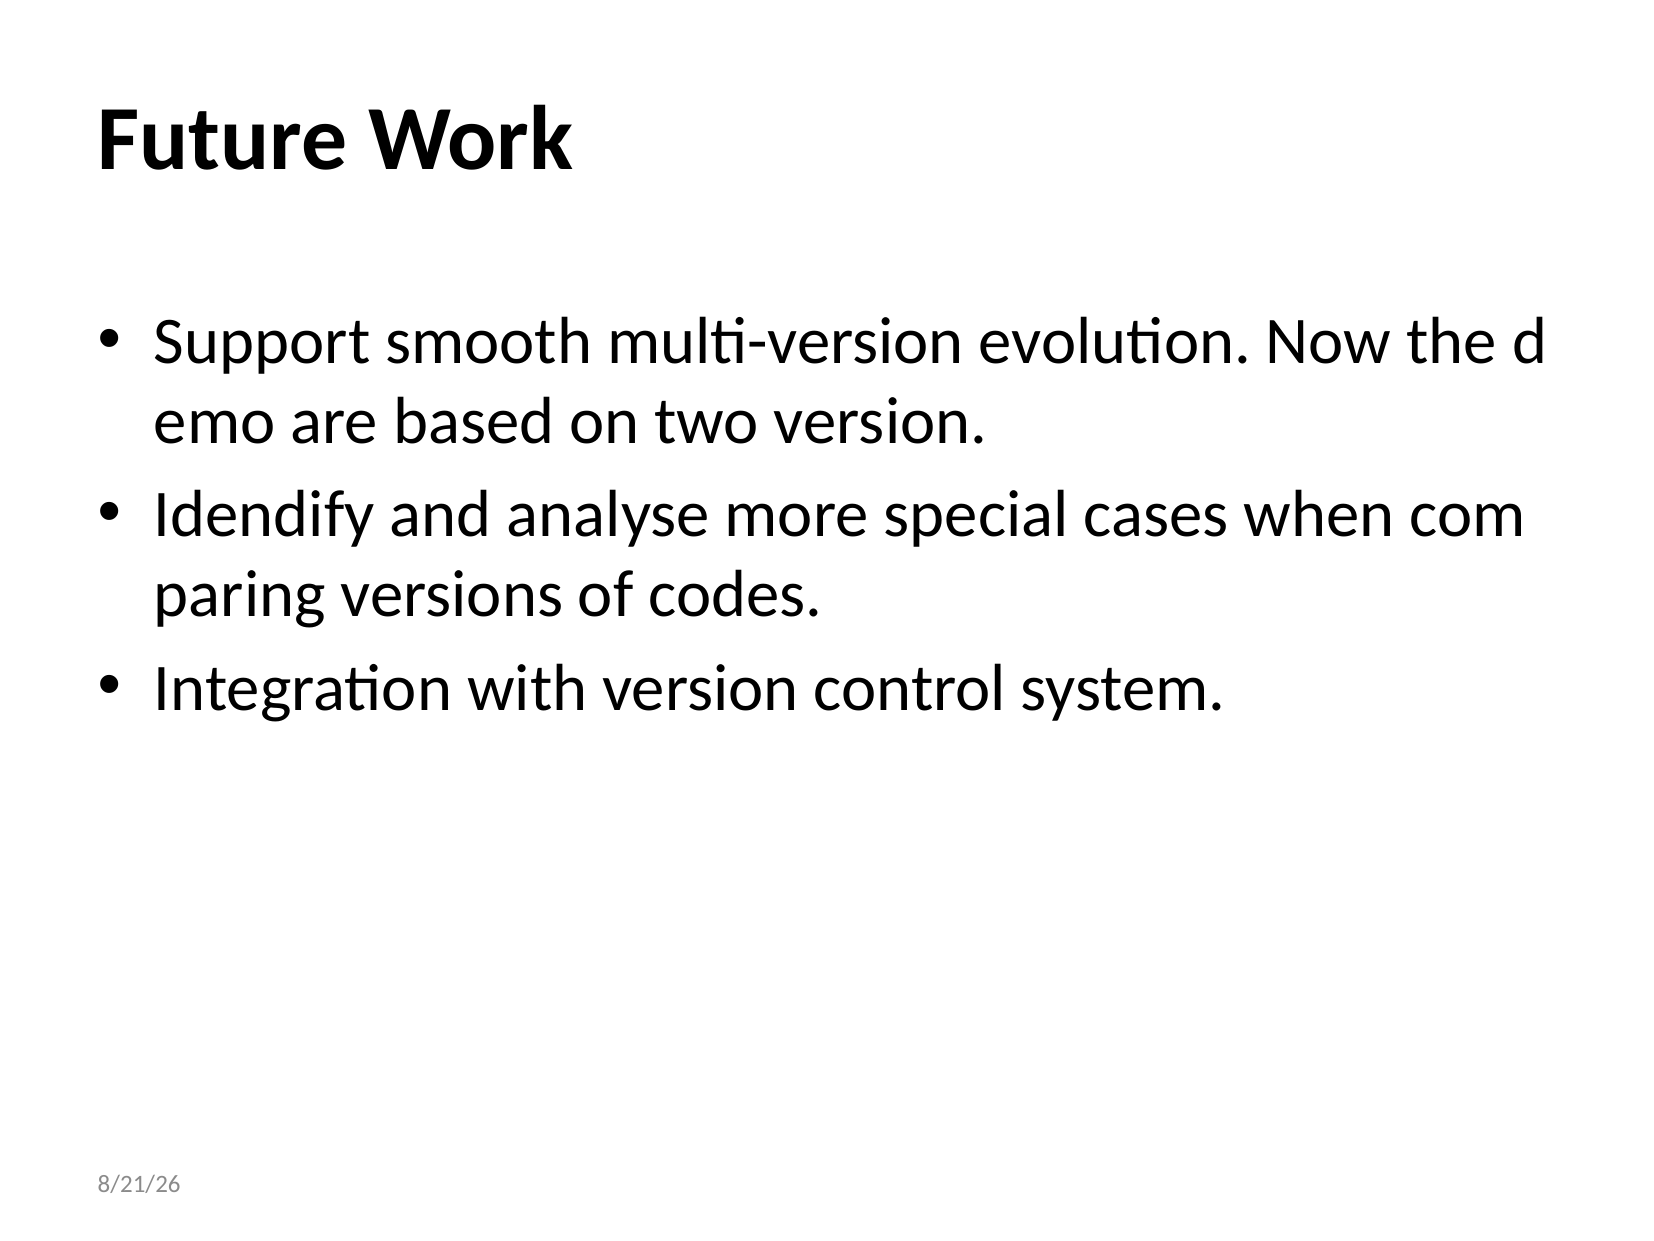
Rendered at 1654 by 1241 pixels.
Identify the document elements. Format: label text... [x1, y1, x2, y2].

title Future Work [82, 49, 1571, 217]
slide_number 7/23/16 [82, 1149, 469, 1216]
list Support smooth multi-version evolution. Now the demo are based on two version. Idendify and analyse more special cases when comparing versions of codes. Integration with version control system. [82, 289, 1571, 1108]
